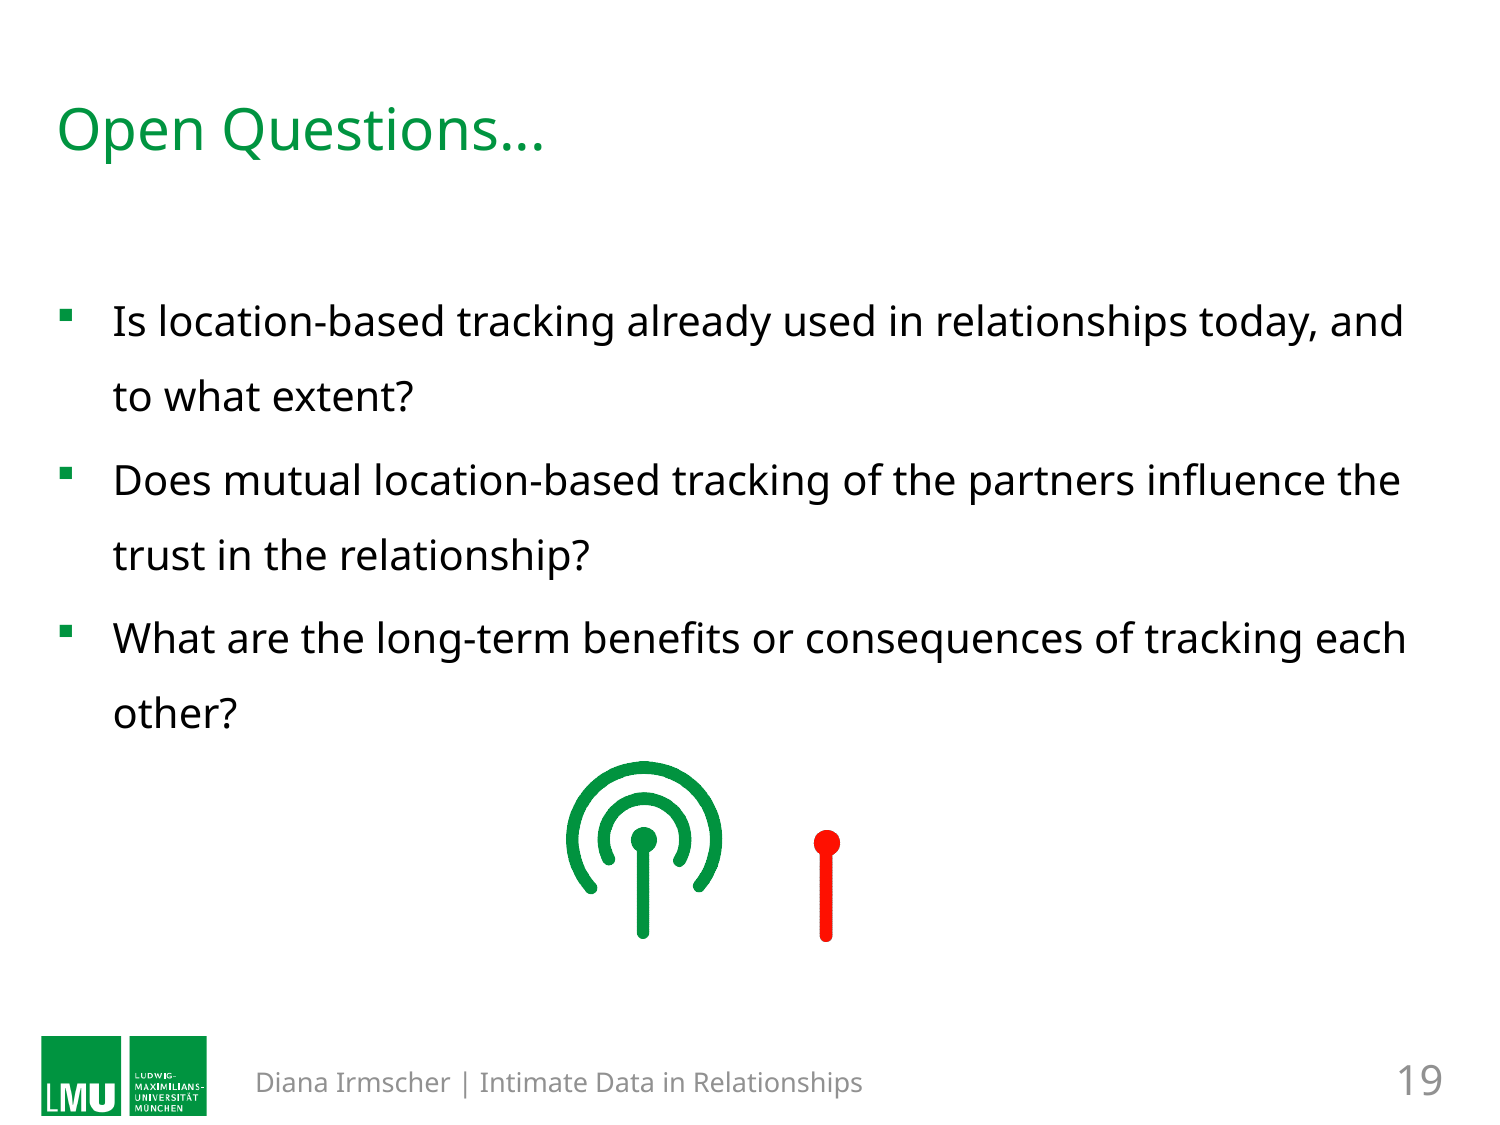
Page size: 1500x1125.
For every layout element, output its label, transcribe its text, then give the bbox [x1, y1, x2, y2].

slide_number 20 [1014, 1046, 1459, 1117]
picture [555, 761, 733, 939]
list Is location-based tracking already used in relationships today, and to what extent? Does mutual location-based tracking of the partners influence the trust in the relationship? What are the long-term benefits or consequences of tracking each other? [41, 262, 1459, 1007]
picture [738, 797, 916, 975]
title Open Questions... [41, 37, 1459, 217]
footer Diana Irmscher | Intimate Data in Relationships [240, 1046, 963, 1117]
